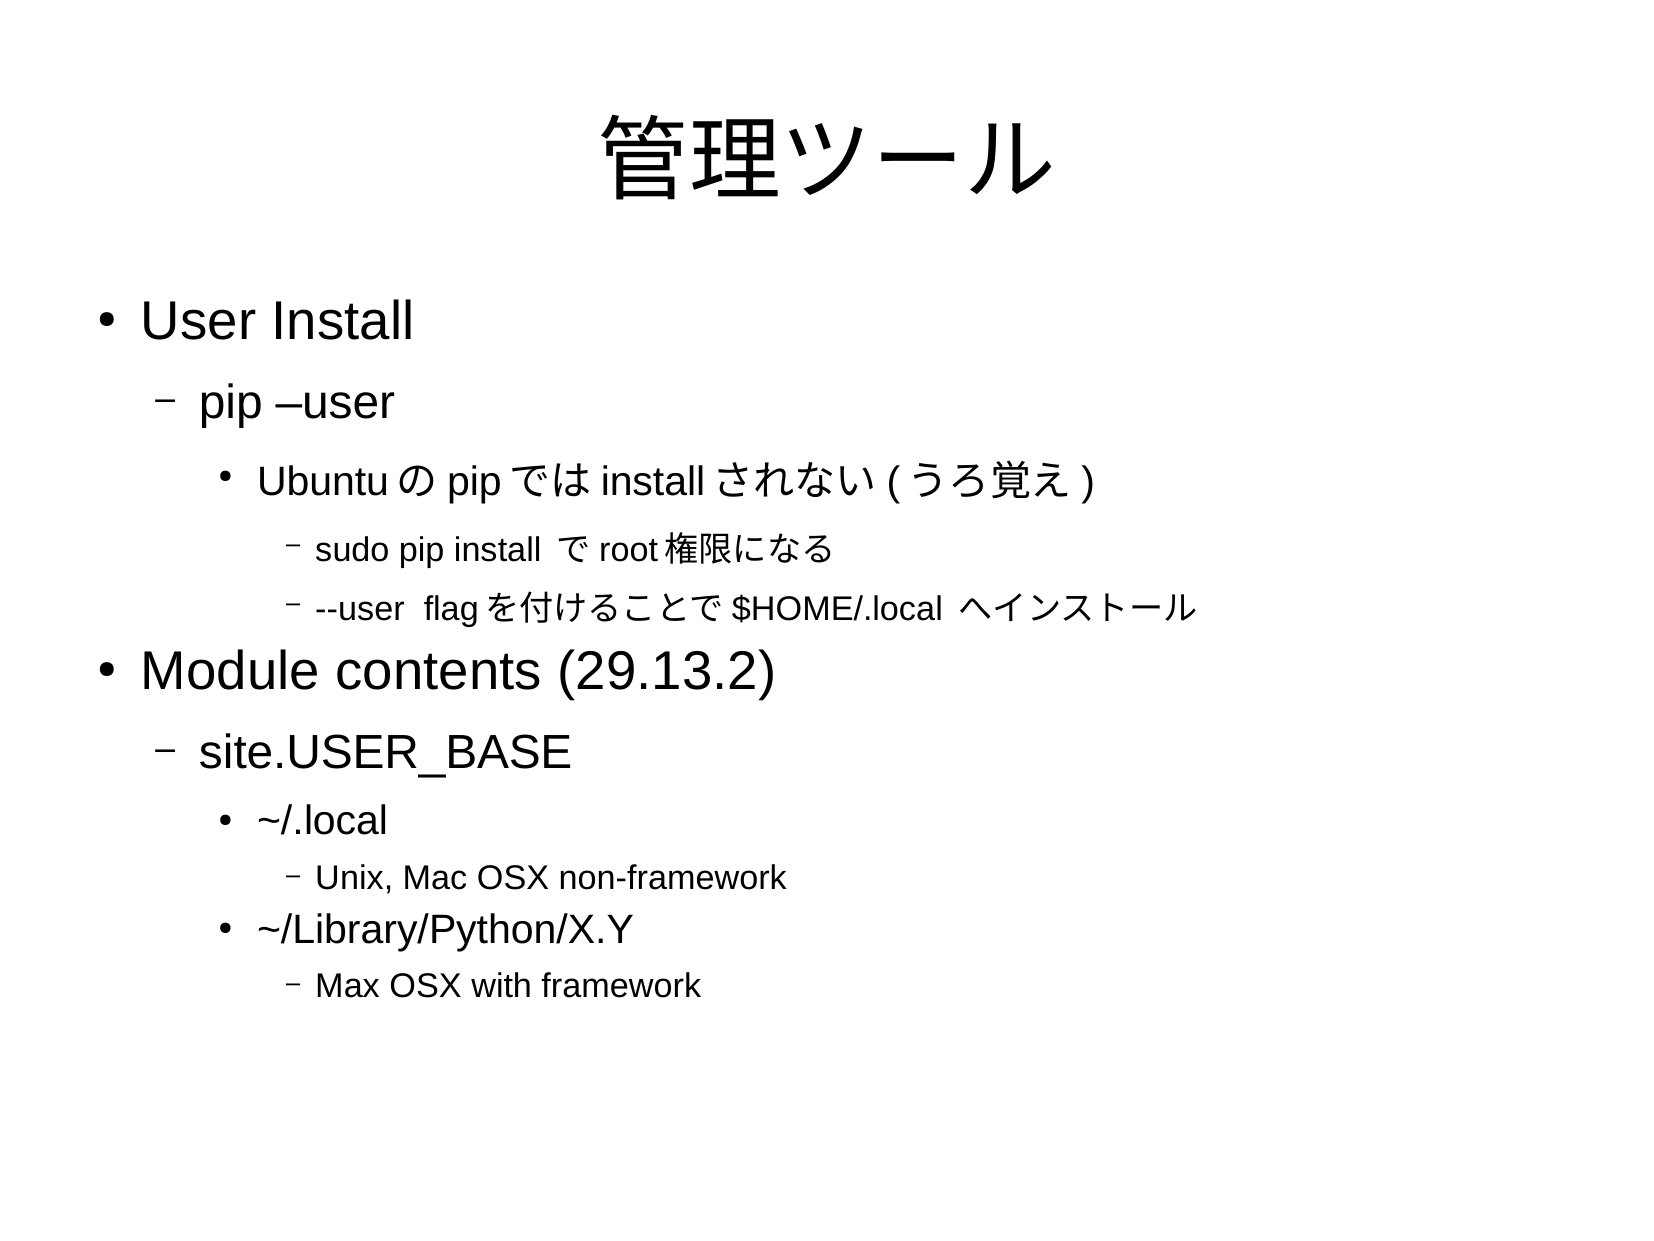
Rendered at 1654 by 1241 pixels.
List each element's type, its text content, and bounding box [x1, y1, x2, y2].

list User Install pip –user Ubuntuのpipではinstallされない(うろ覚え) sudo pip install でroot権限になる --user flagを付けることで$HOME/.local へインストール Module contents (29.13.2) site.USER_BASE ~/.local Unix, Mac OSX non-framework ~/Library/Python/X.Y Max OSX with framework [82, 290, 1571, 1010]
title 管理ツール [82, 49, 1571, 257]
